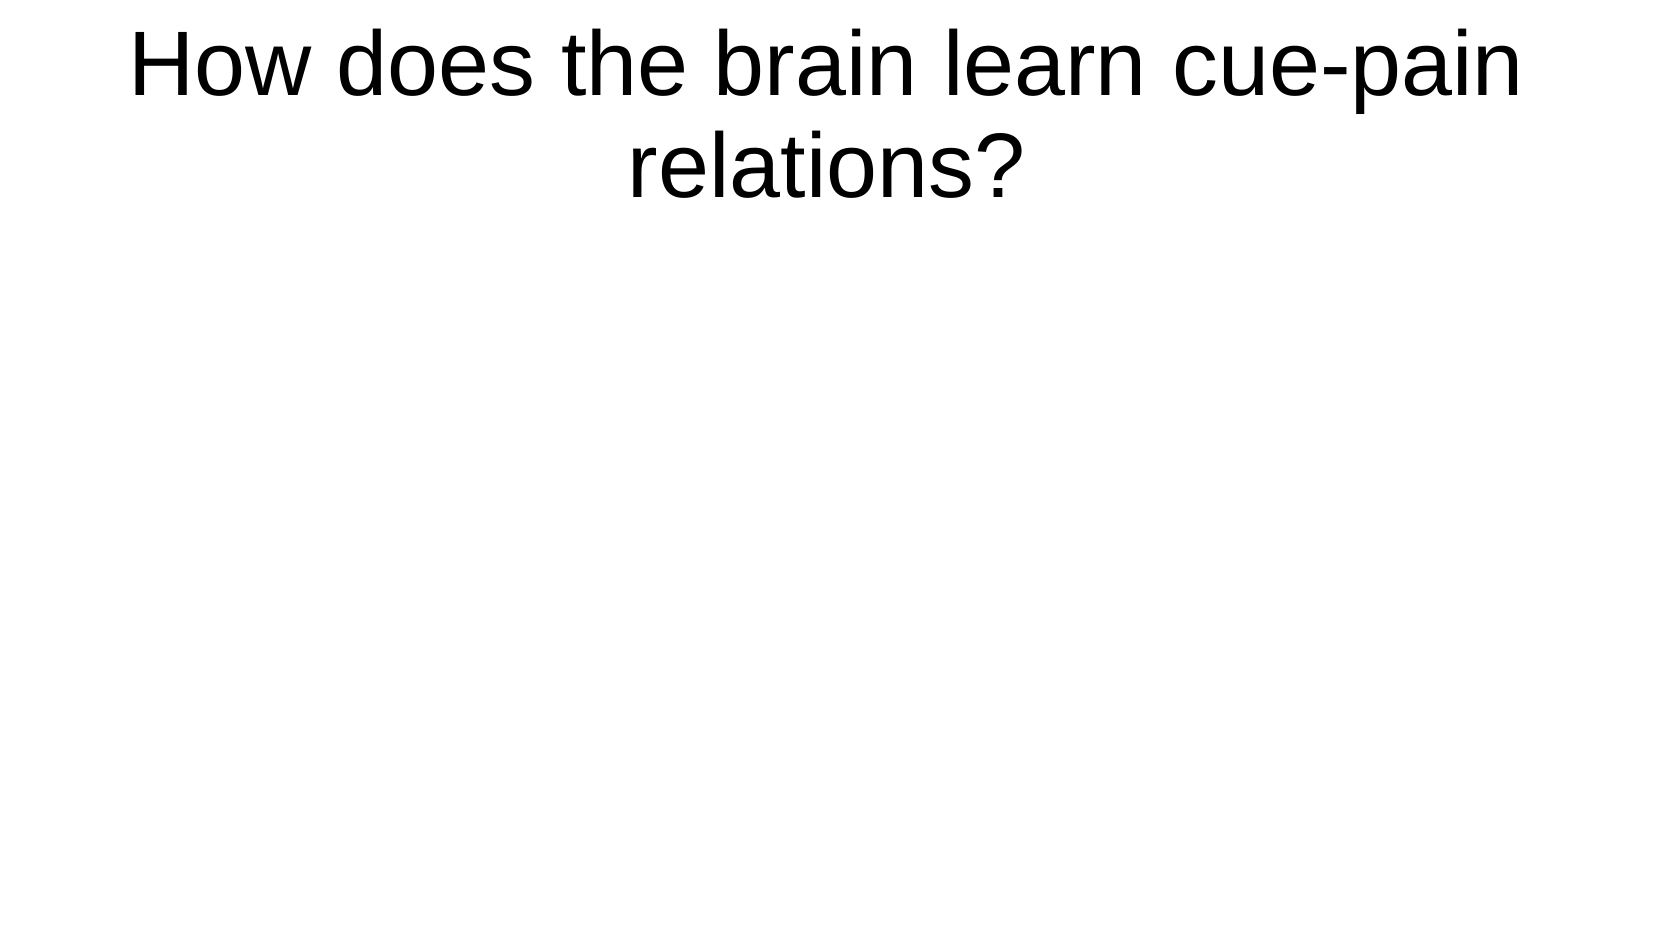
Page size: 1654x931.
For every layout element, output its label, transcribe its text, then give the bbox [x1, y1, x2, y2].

title How does the brain learn cue-pain relations? [82, 12, 1571, 218]
